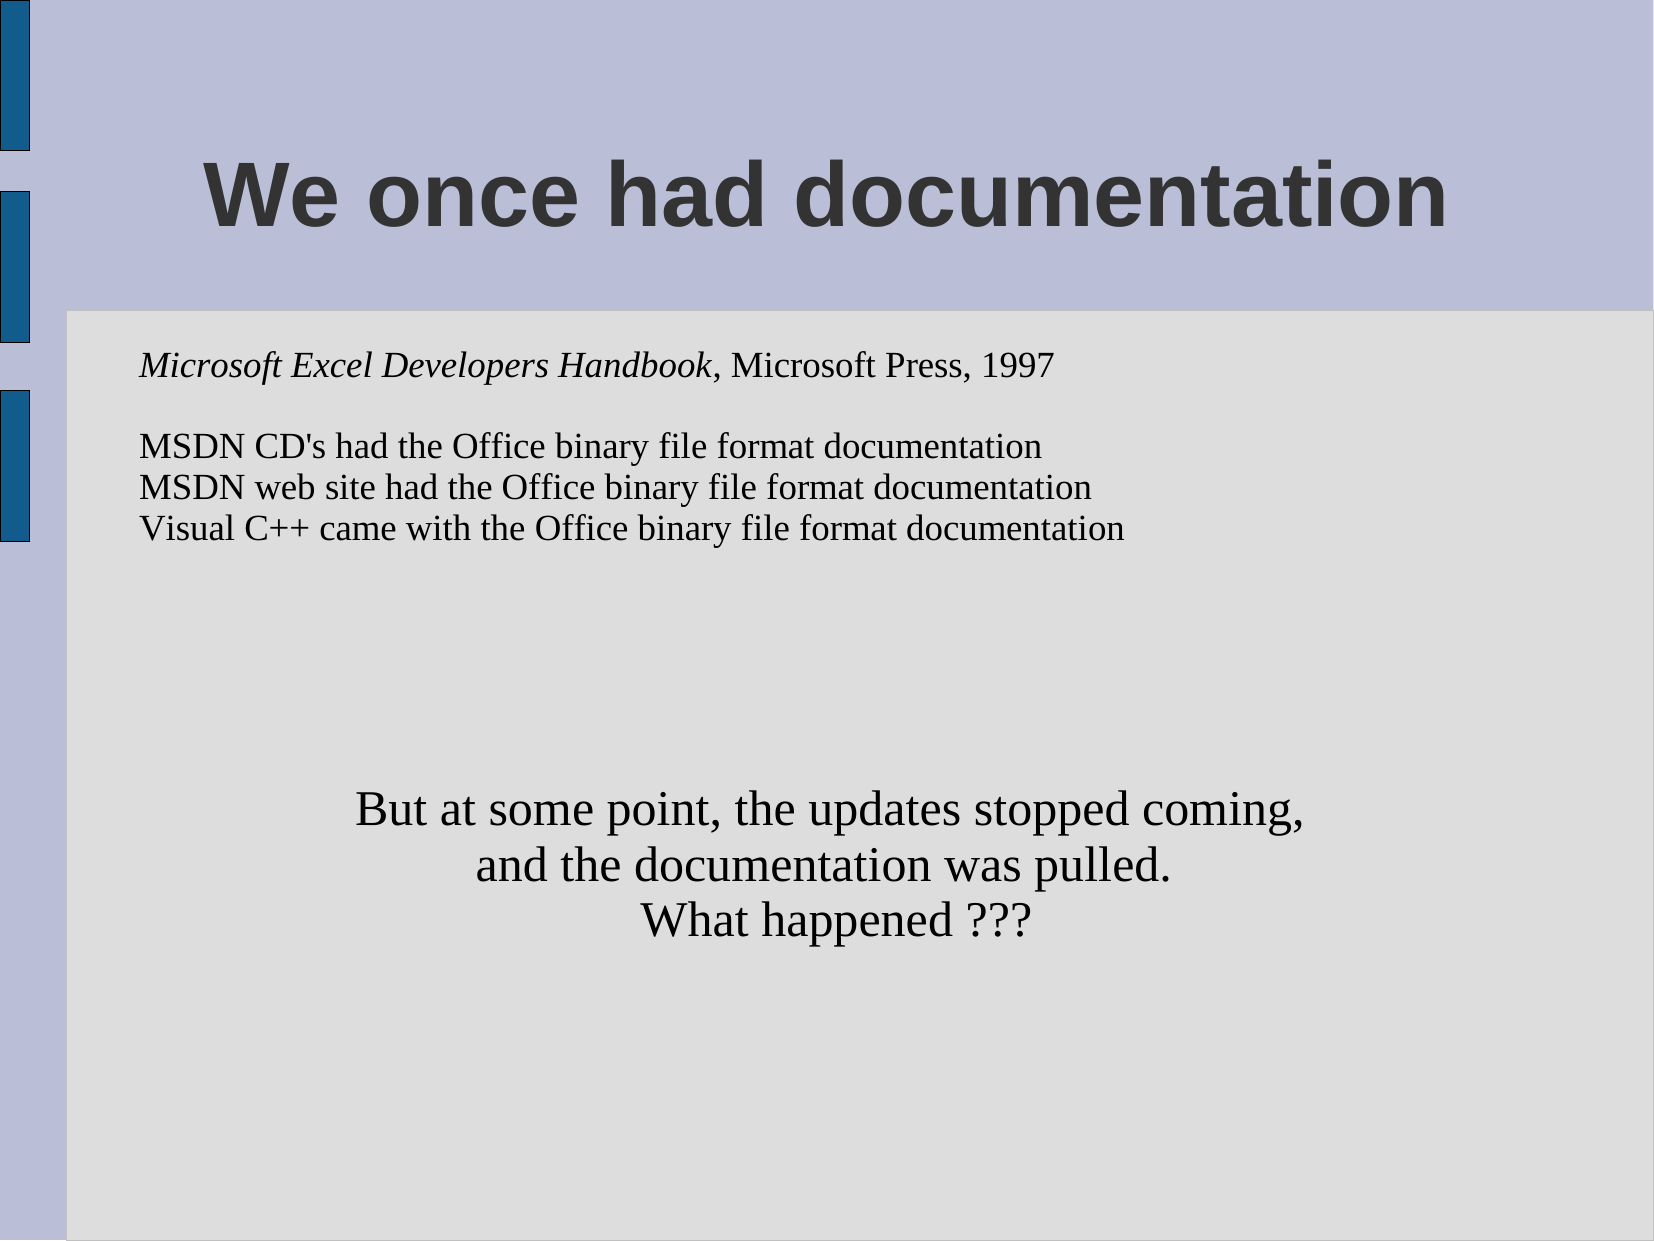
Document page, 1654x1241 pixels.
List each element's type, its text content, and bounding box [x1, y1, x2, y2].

title We once had documentation [121, 91, 1534, 299]
list Microsoft Excel Developers Handbook, Microsoft Press, 1997 MSDN CD's had the Office binary file format documentation MSDN web site had the Office binary file format documentation Visual C++ came with the Office binary file format documentation But at some point, the updates stopped coming, and the documentation was pulled. What happened ??? [121, 344, 1534, 1127]
